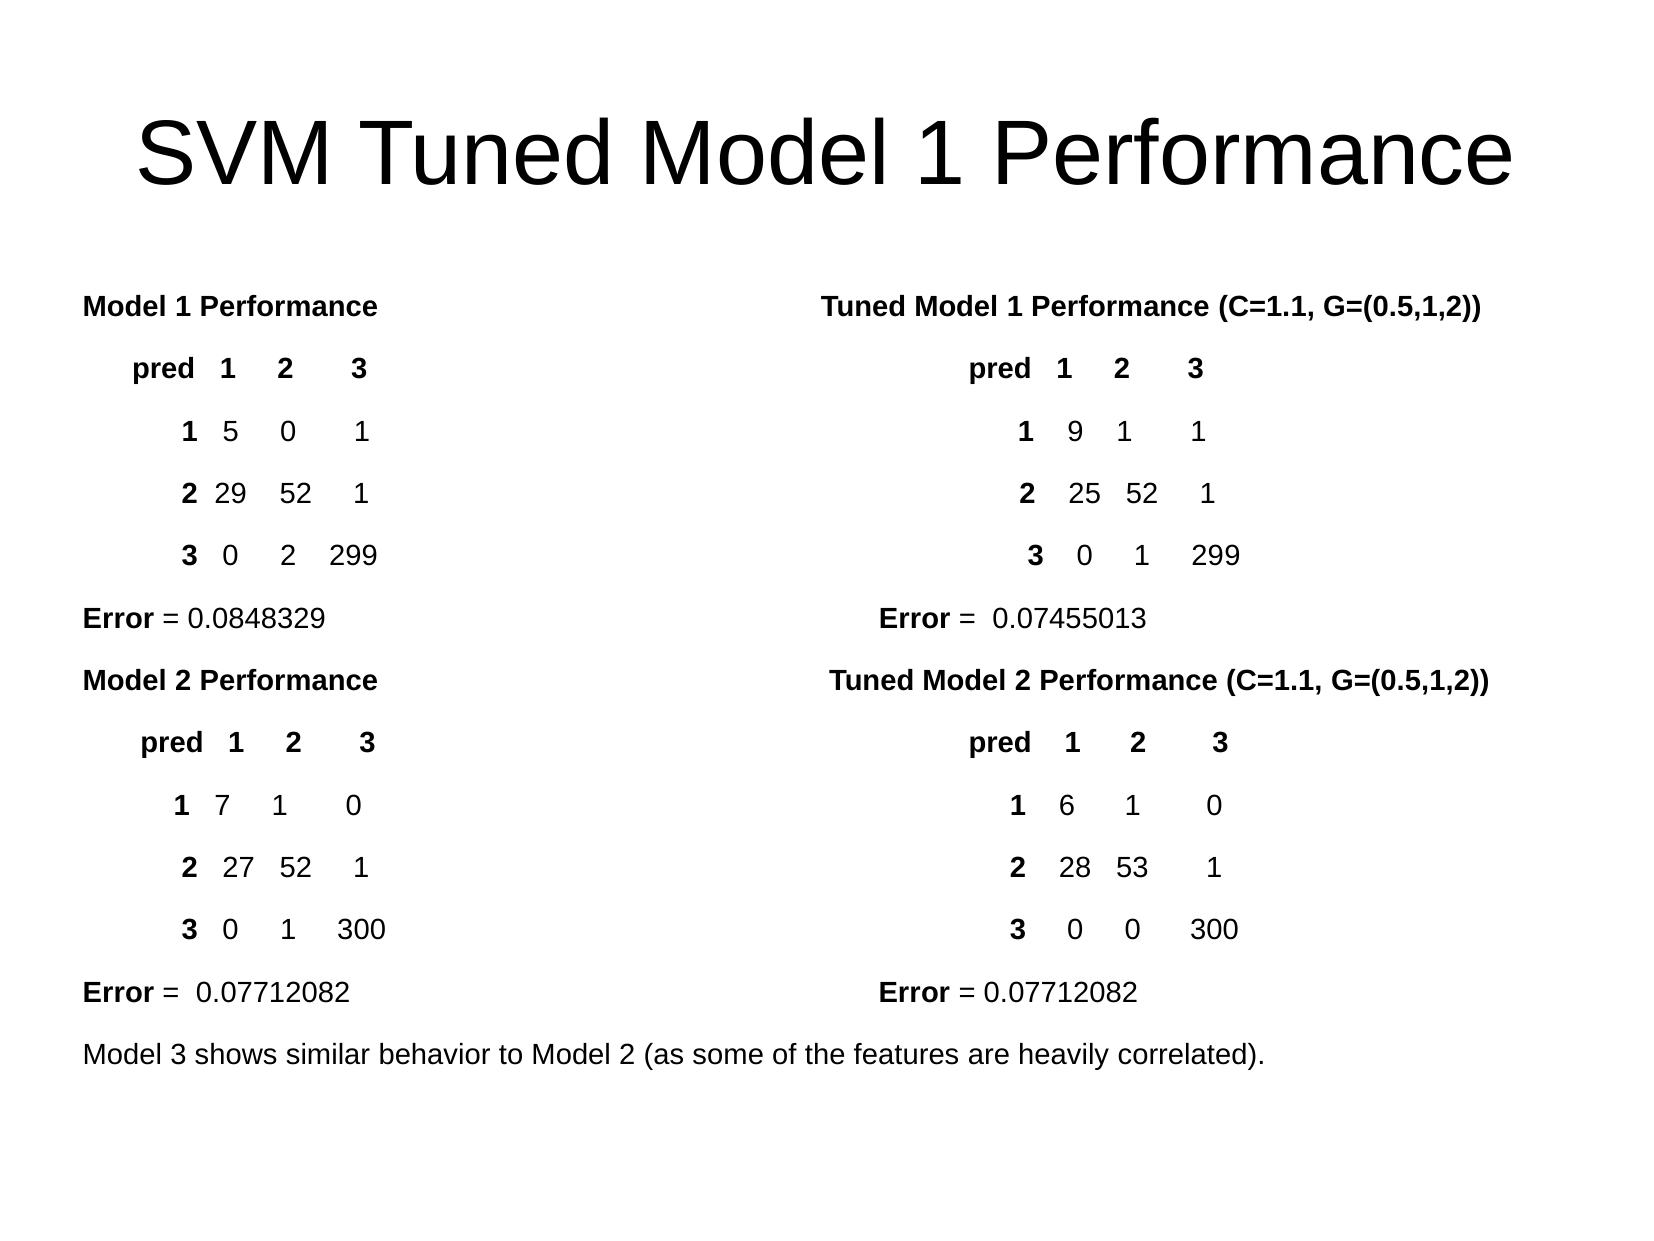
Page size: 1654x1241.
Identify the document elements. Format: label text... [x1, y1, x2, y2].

title SVM Tuned Model 1 Performance [82, 49, 1571, 257]
list Model 1 Performance Tuned Model 1 Performance (C=1.1, G=(0.5,1,2)) pred 1 2 3 pred 1 2 3 1 5 0 1 1 9 1 1 2 29 52 1 2 25 52 1 3 0 2 299 3 0 1 299 Error = 0.0848329 Error = 0.07455013 Model 2 Performance Tuned Model 2 Performance (C=1.1, G=(0.5,1,2)) pred 1 2 3 pred 1 2 3 1 7 1 0 1 6 1 0 2 27 52 1 2 28 53 1 3 0 1 300 3 0 0 300 Error = 0.07712082 Error = 0.07712082 Model 3 shows similar behavior to Model 2 (as some of the features are heavily correlated). [82, 290, 1571, 1142]
